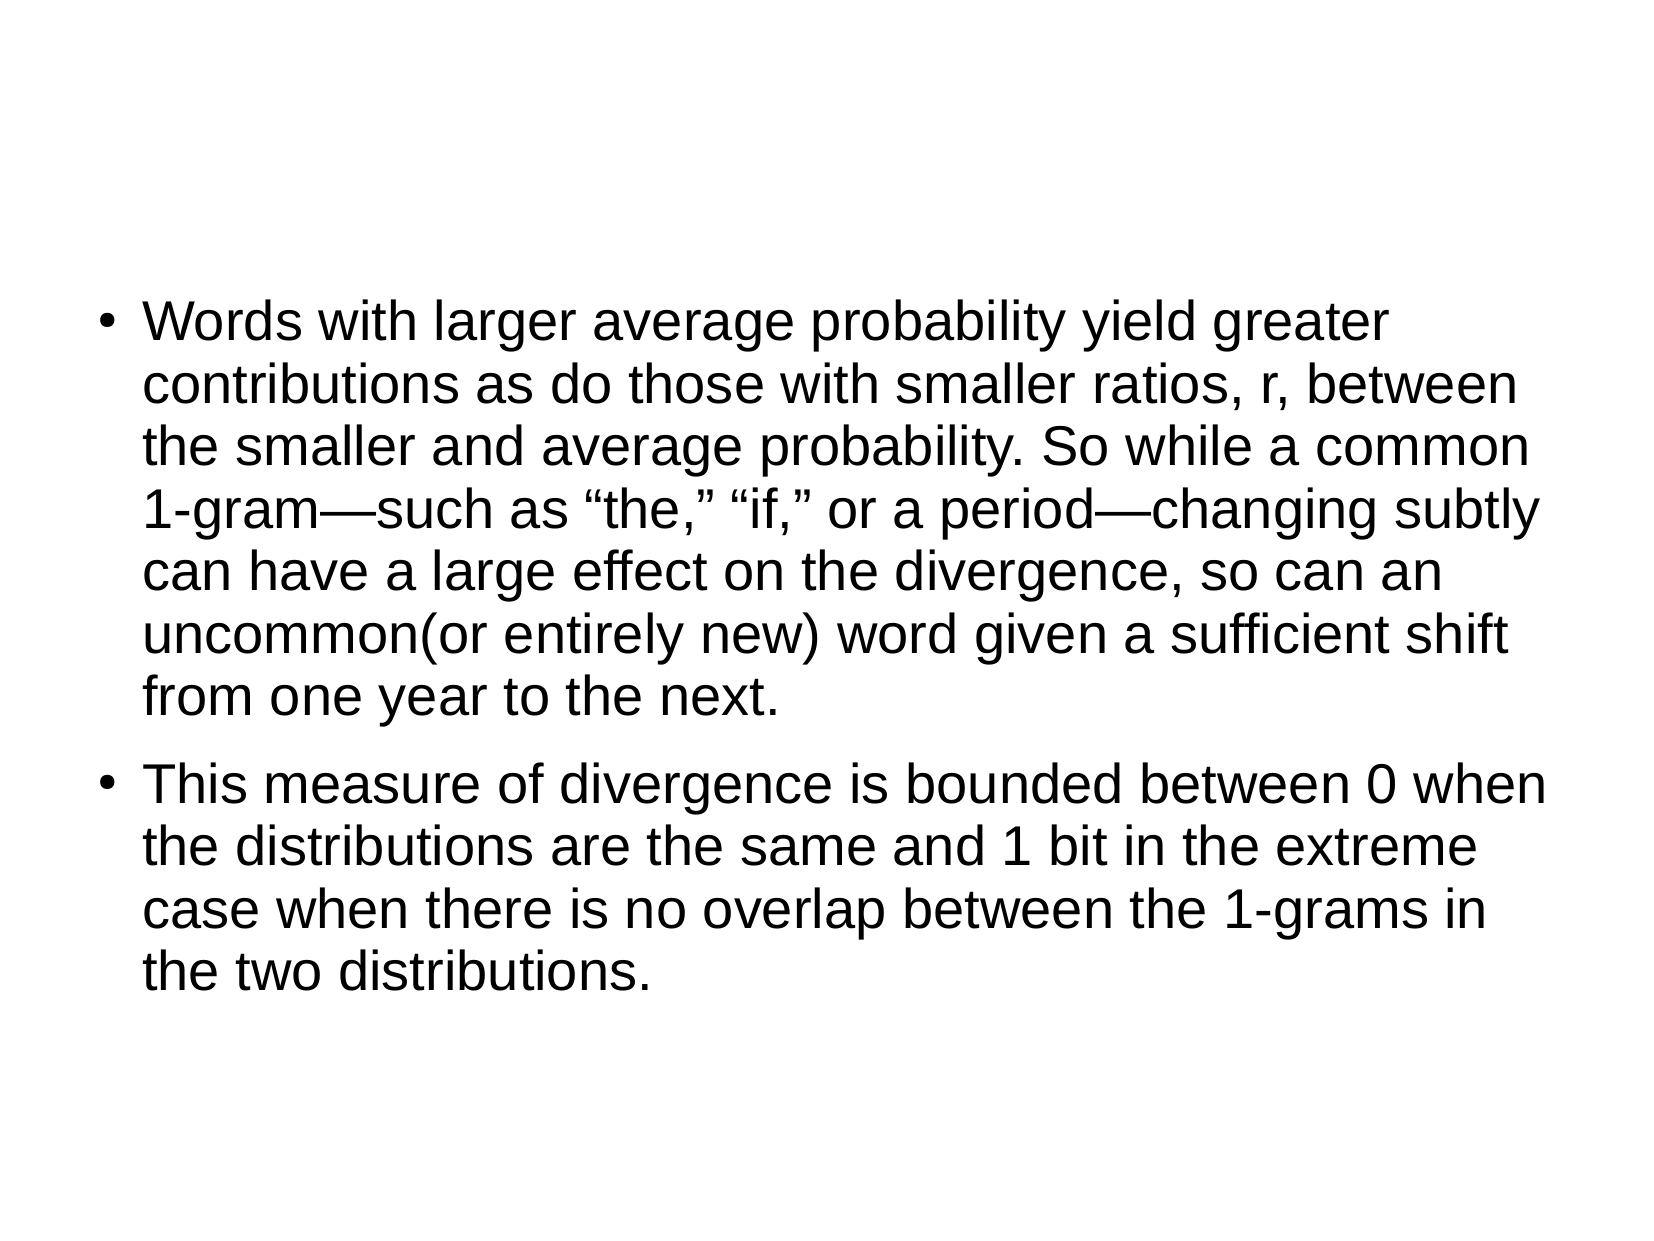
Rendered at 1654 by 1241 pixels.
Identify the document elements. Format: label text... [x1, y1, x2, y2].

list Words with larger average probability yield greater contributions as do those with smaller ratios, r, between the smaller and average probability. So while a common 1-gram—such as “the,” “if,” or a period—changing subtly can have a large effect on the divergence, so can an uncommon(or entirely new) word given a sufficient shift from one year to the next. This measure of divergence is bounded between 0 when the distributions are the same and 1 bit in the extreme case when there is no overlap between the 1-grams in the two distributions. [82, 290, 1571, 1010]
